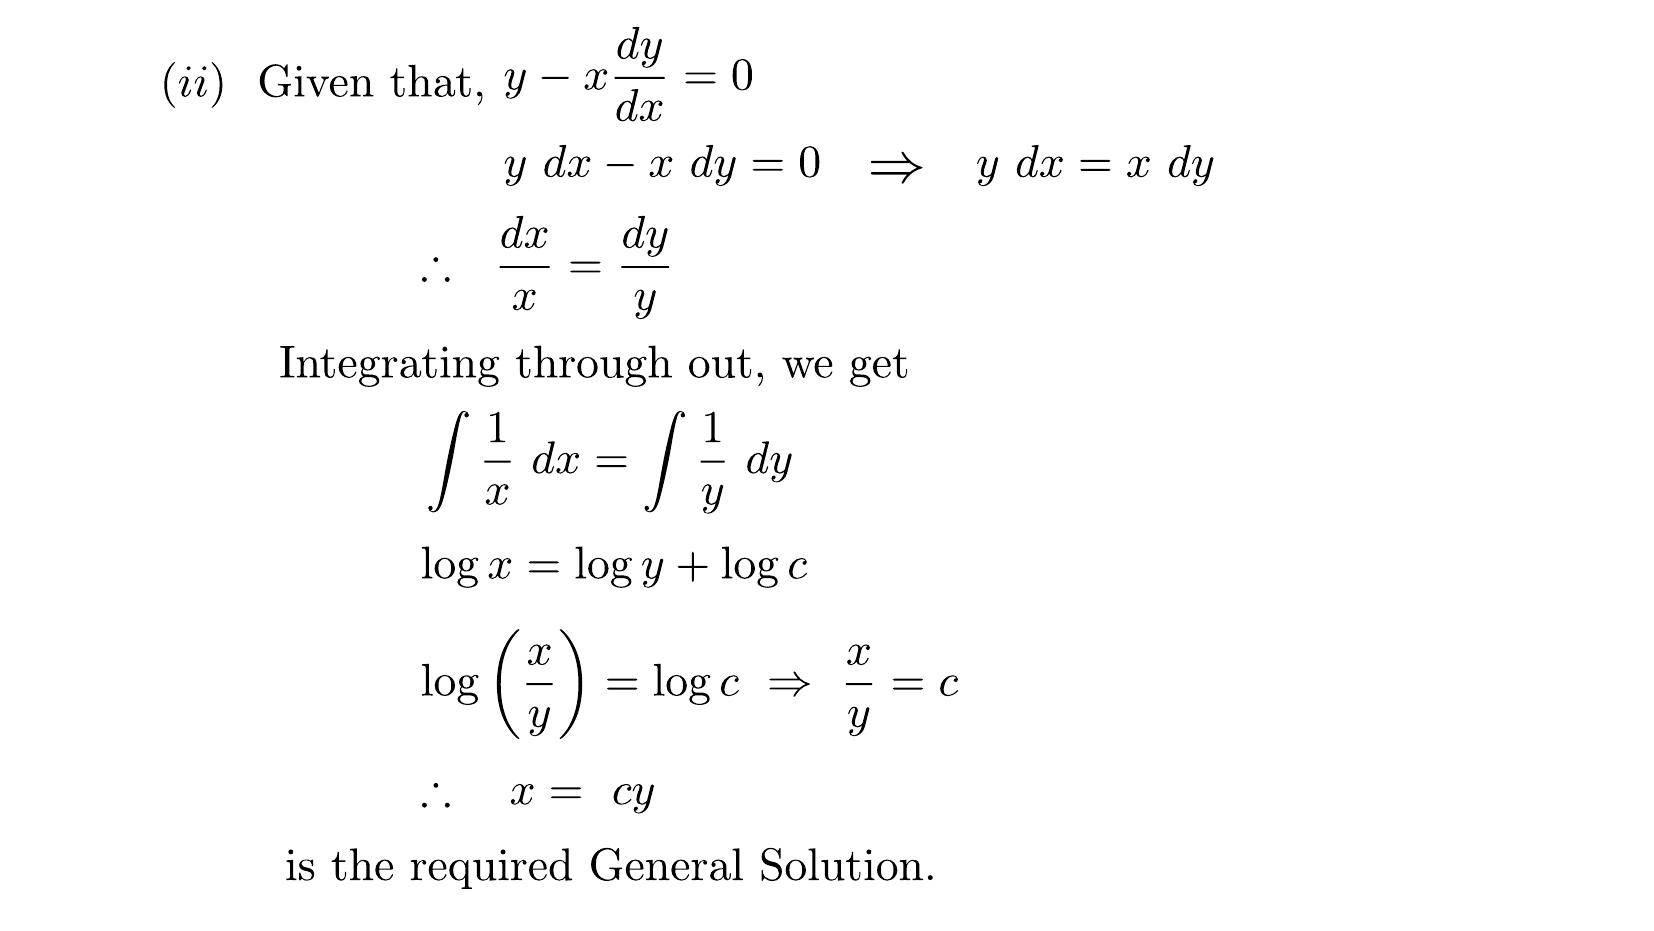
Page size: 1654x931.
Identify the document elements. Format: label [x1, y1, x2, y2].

text_box [162, 62, 483, 108]
text_box [422, 782, 654, 814]
text_box [504, 26, 753, 122]
text_box [422, 546, 807, 588]
text_box [421, 215, 670, 320]
text_box [977, 145, 1214, 187]
text_box [504, 144, 820, 187]
text_box [286, 847, 933, 889]
text_box [870, 151, 923, 184]
text_box [422, 629, 959, 739]
text_box [280, 345, 908, 387]
title [47, 37, 1607, 886]
text_box [427, 410, 792, 514]
